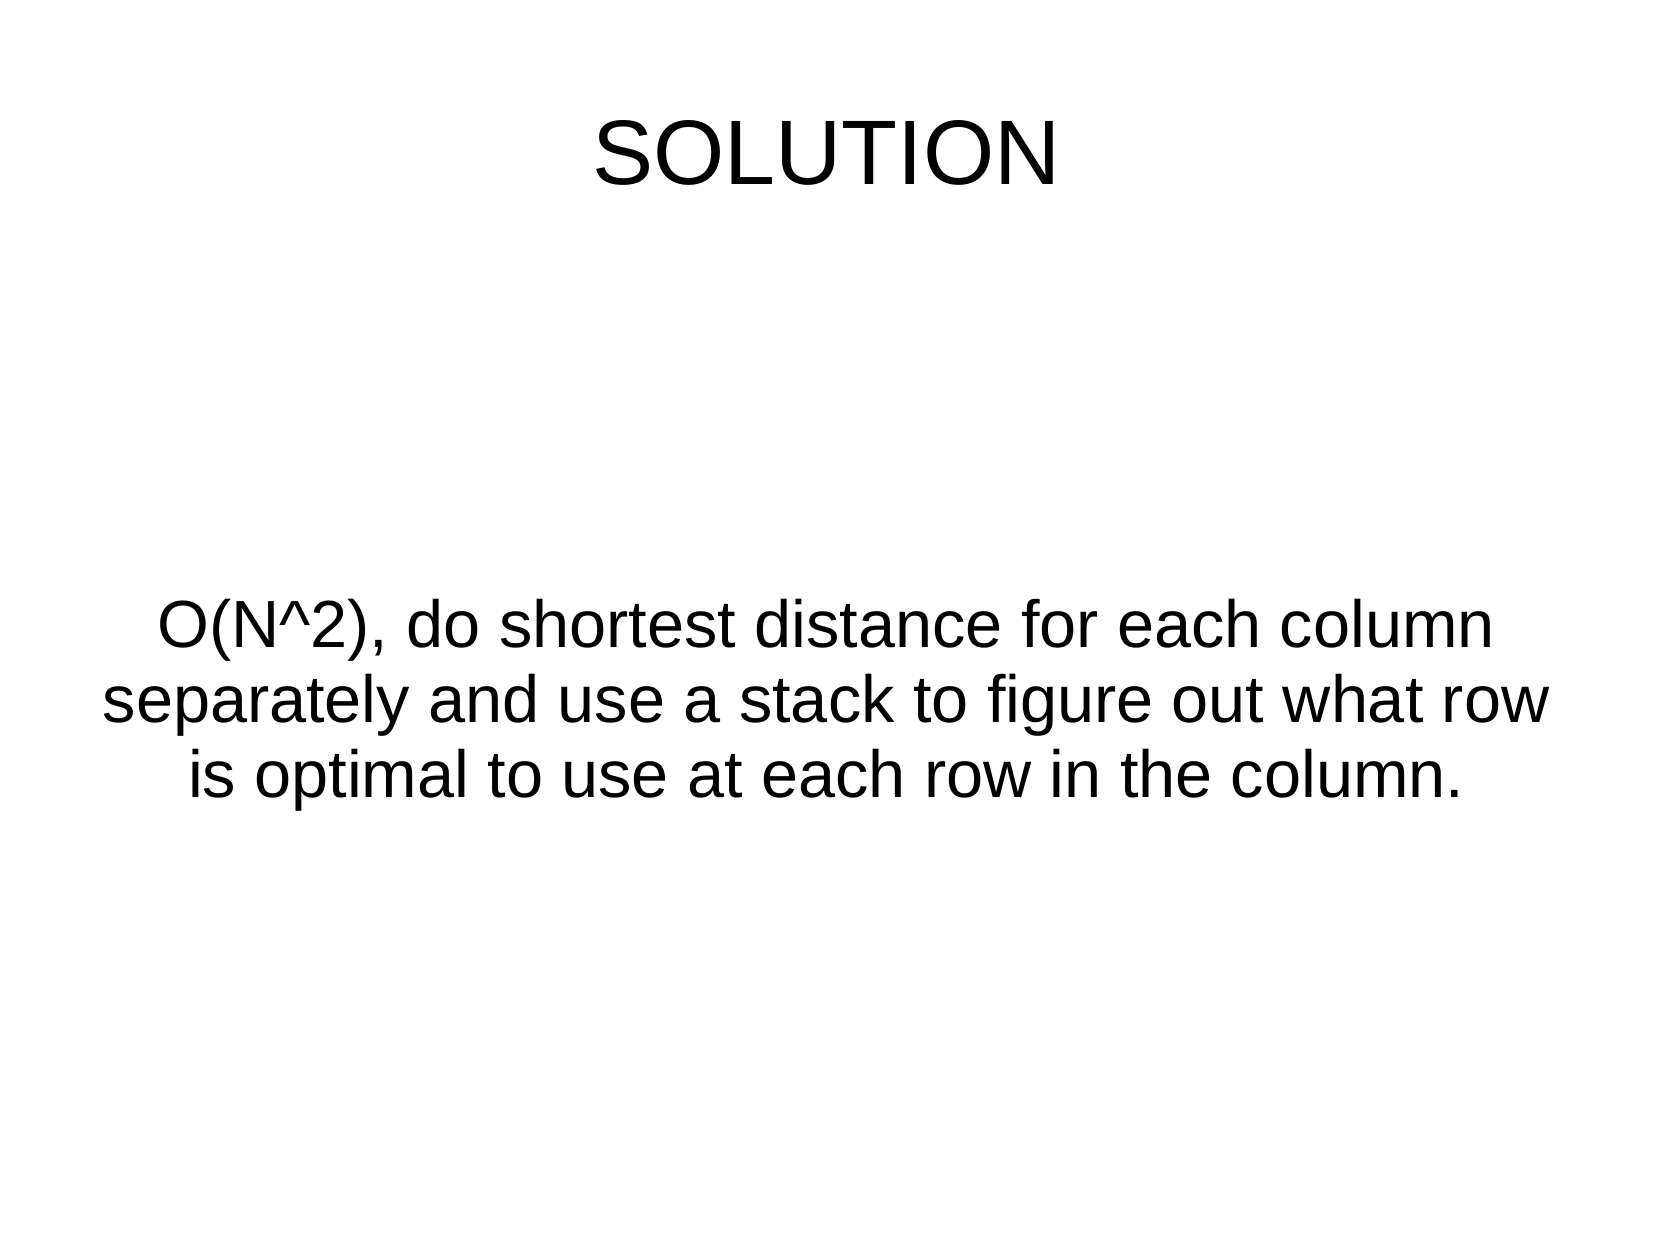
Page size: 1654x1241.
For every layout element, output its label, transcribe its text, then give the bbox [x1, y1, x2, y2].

subtitle O(N^2), do shortest distance for each column separately and use a stack to figure out what row is optimal to use at each row in the column. [82, 297, 1571, 1102]
title SOLUTION [82, 56, 1571, 250]
